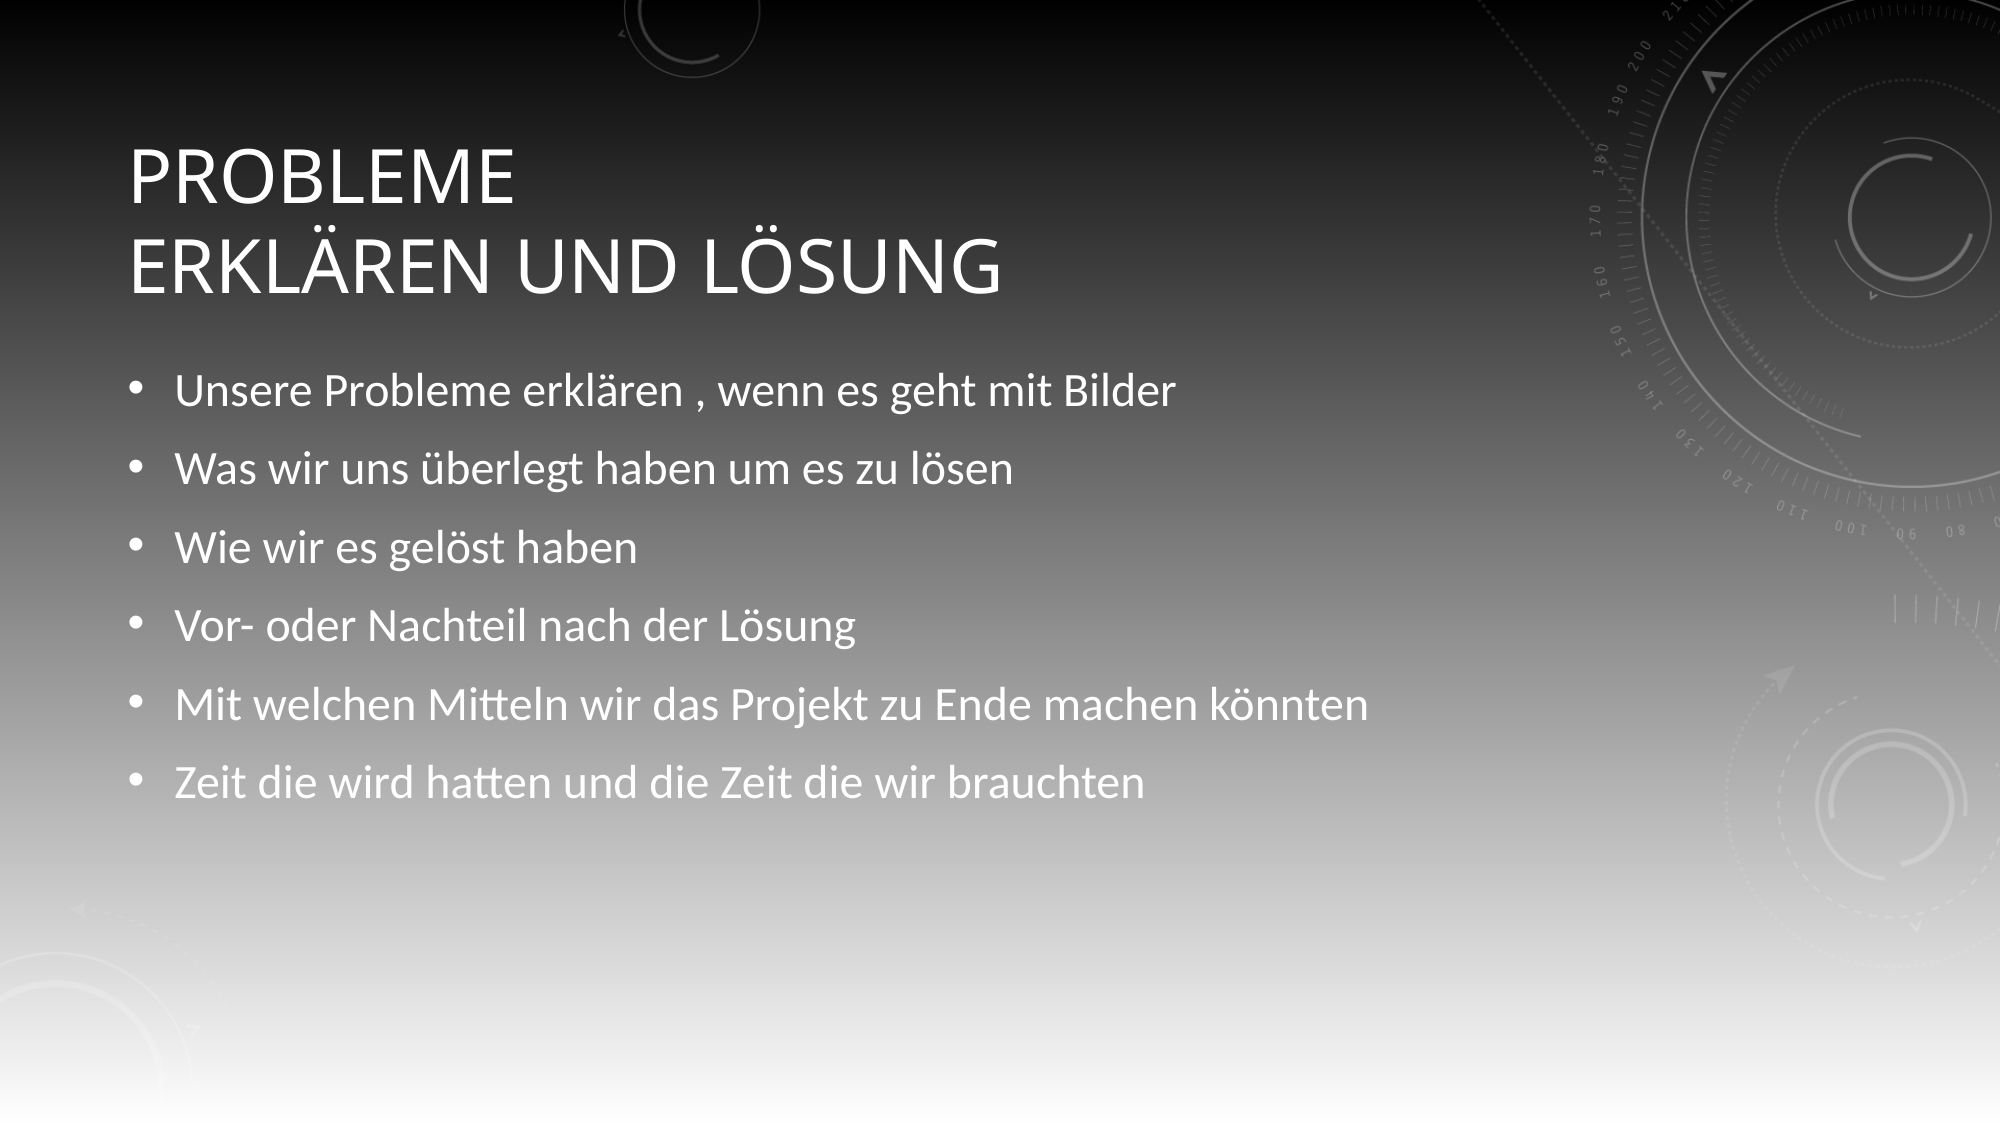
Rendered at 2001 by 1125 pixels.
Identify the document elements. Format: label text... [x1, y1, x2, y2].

title Probleme erklären und Lösung [112, 99, 1775, 339]
picture [0, 0, 2000, 1125]
list Unsere Probleme erklären , wenn es geht mit Bilder Was wir uns überlegt haben um es zu lösen Wie wir es gelöst haben Vor- oder Nachteil nach der Lösung Mit welchen Mitteln wir das Projekt zu Ende machen könnten Zeit die wird hatten und die Zeit die wir brauchten [112, 350, 1775, 950]
